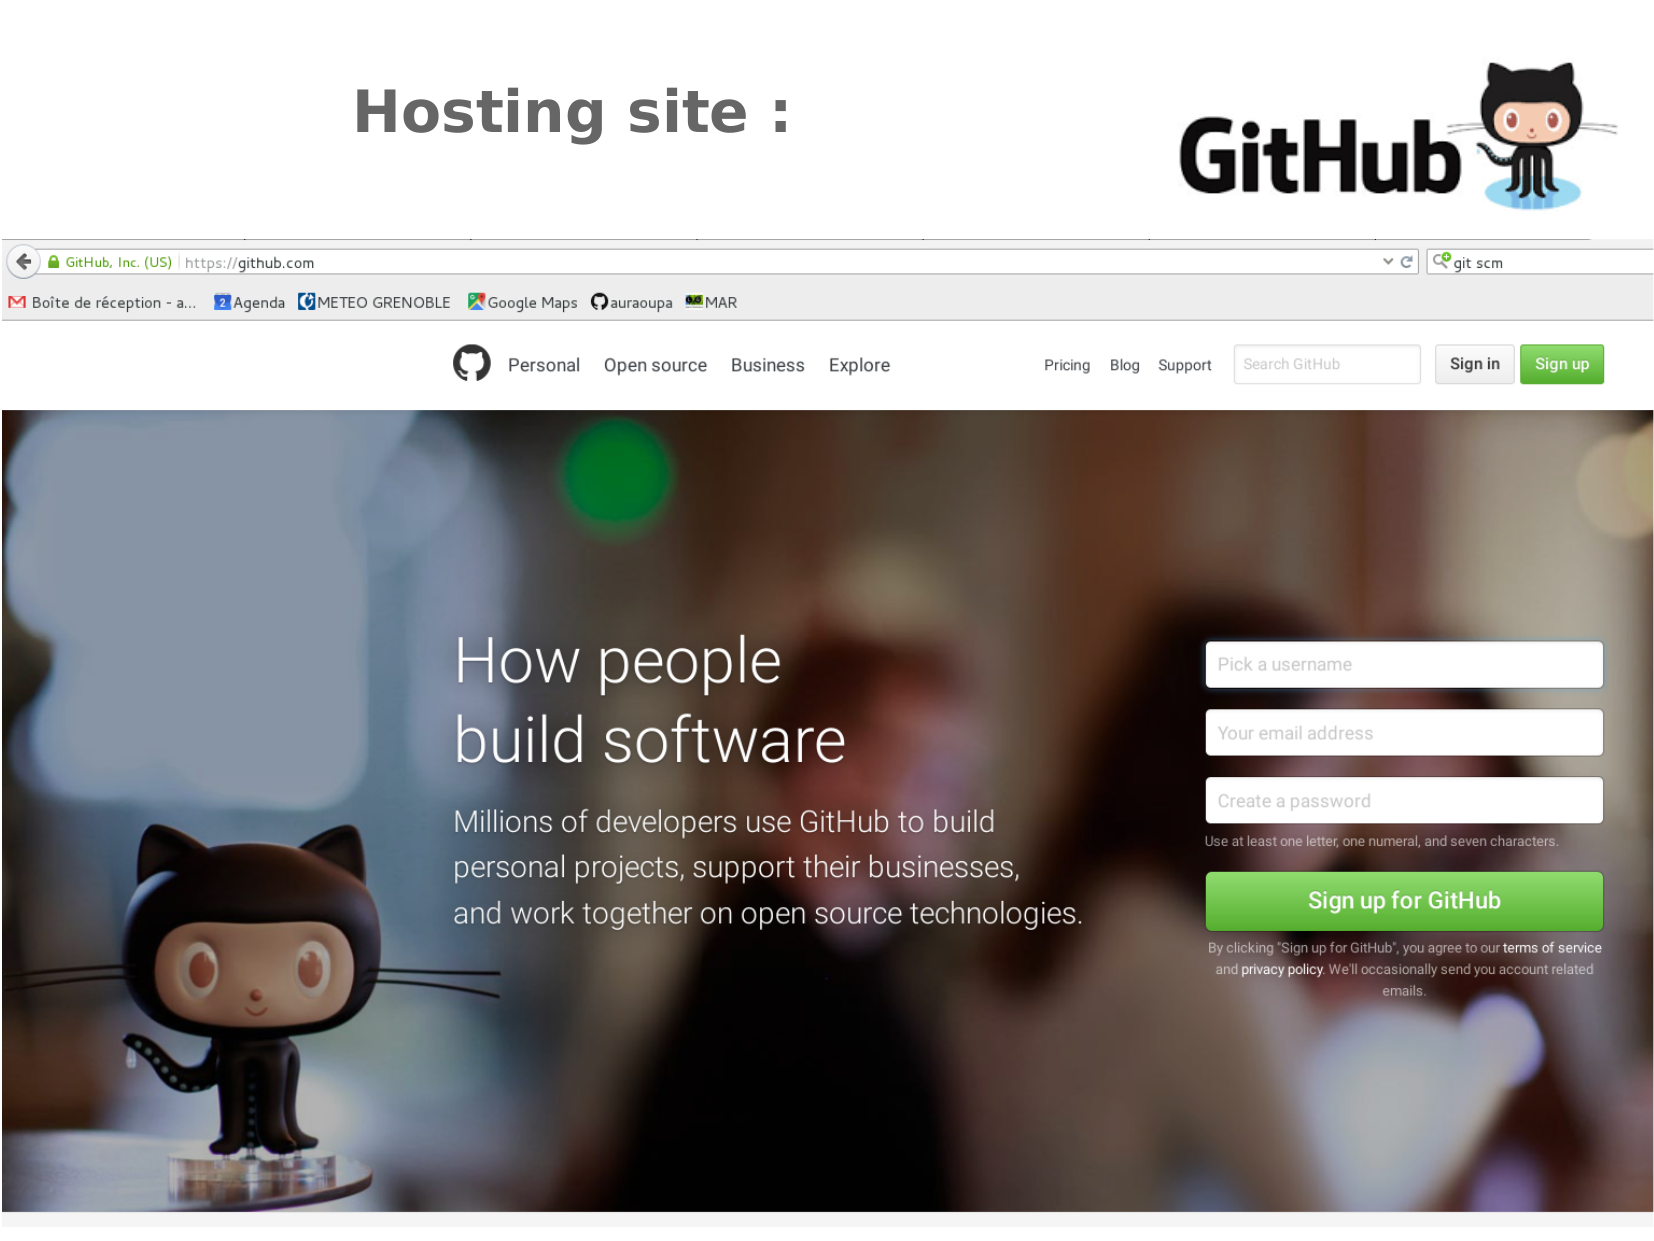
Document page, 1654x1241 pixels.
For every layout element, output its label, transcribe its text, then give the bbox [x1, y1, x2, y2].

text_box Hosting site : [23, 70, 1123, 178]
picture [2, 2, 1654, 1227]
